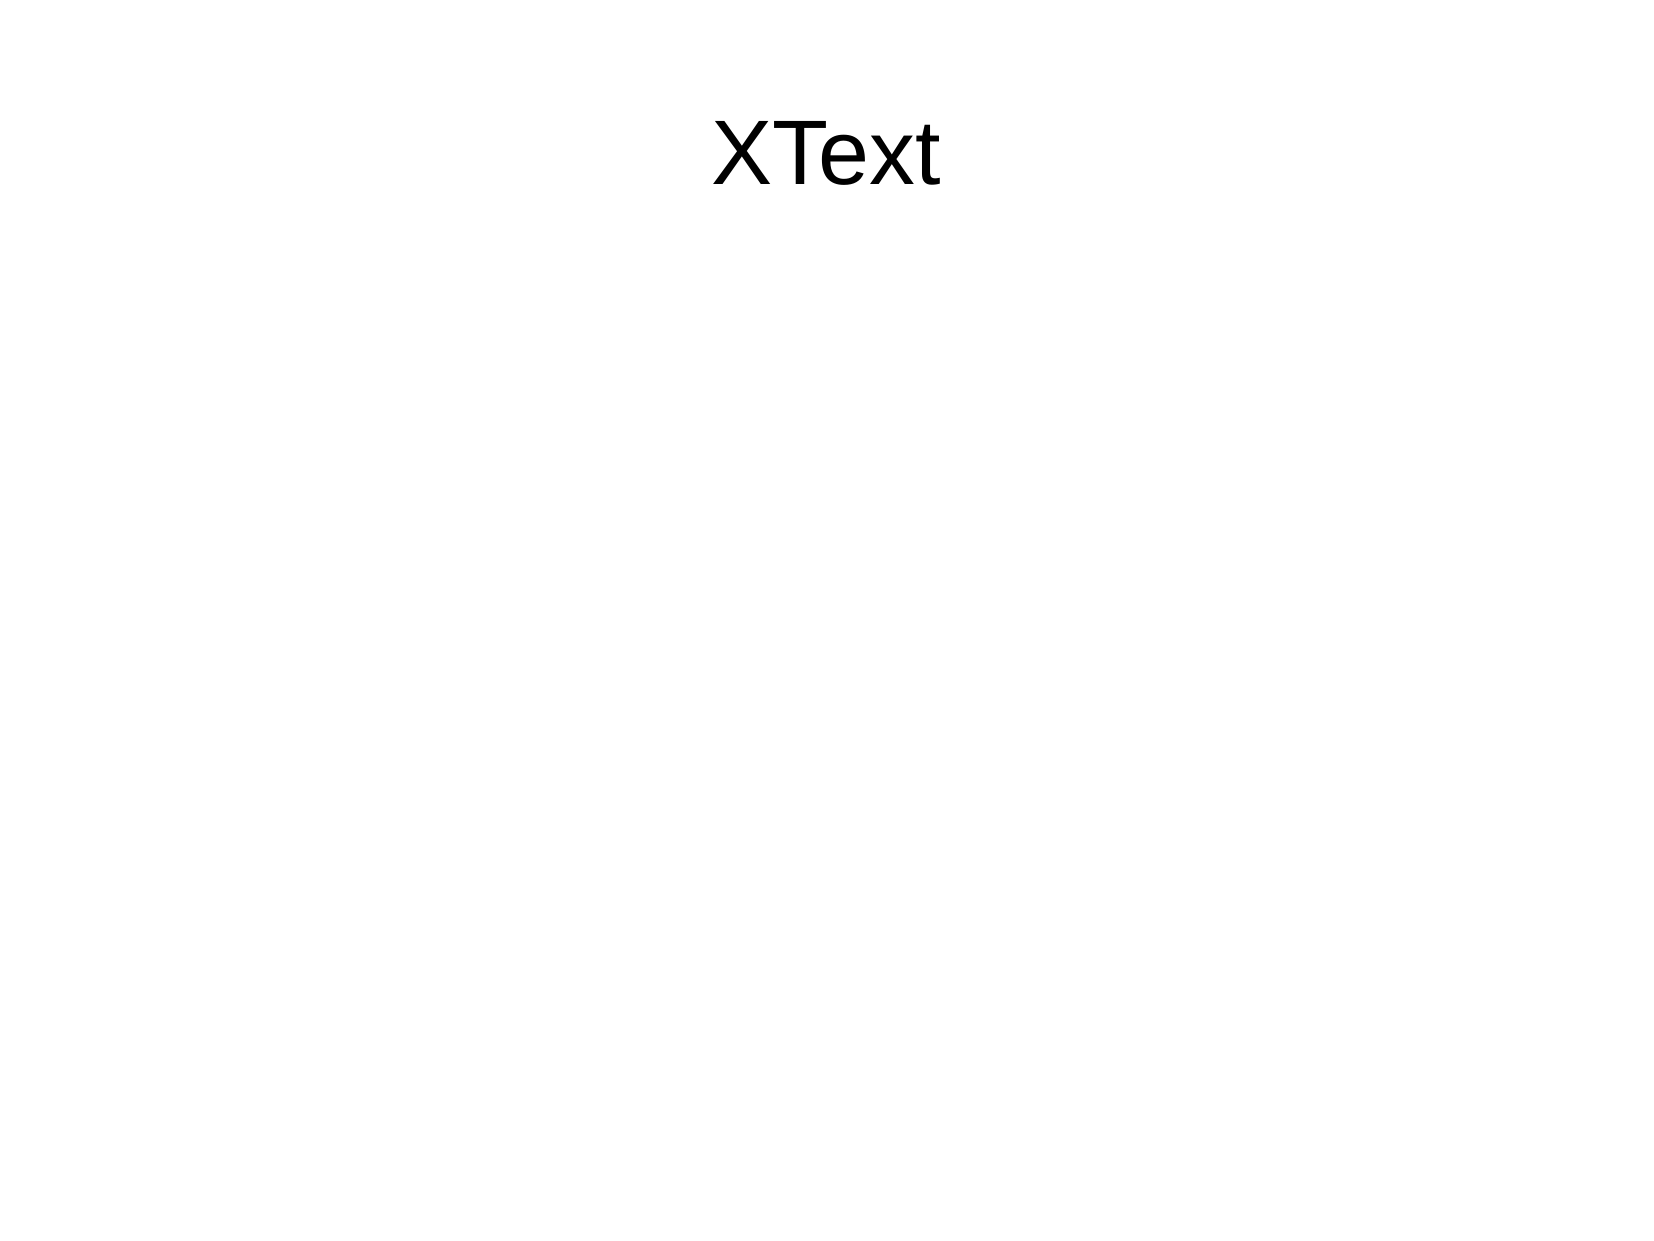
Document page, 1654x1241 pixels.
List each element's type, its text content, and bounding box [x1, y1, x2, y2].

title XText [82, 49, 1571, 257]
